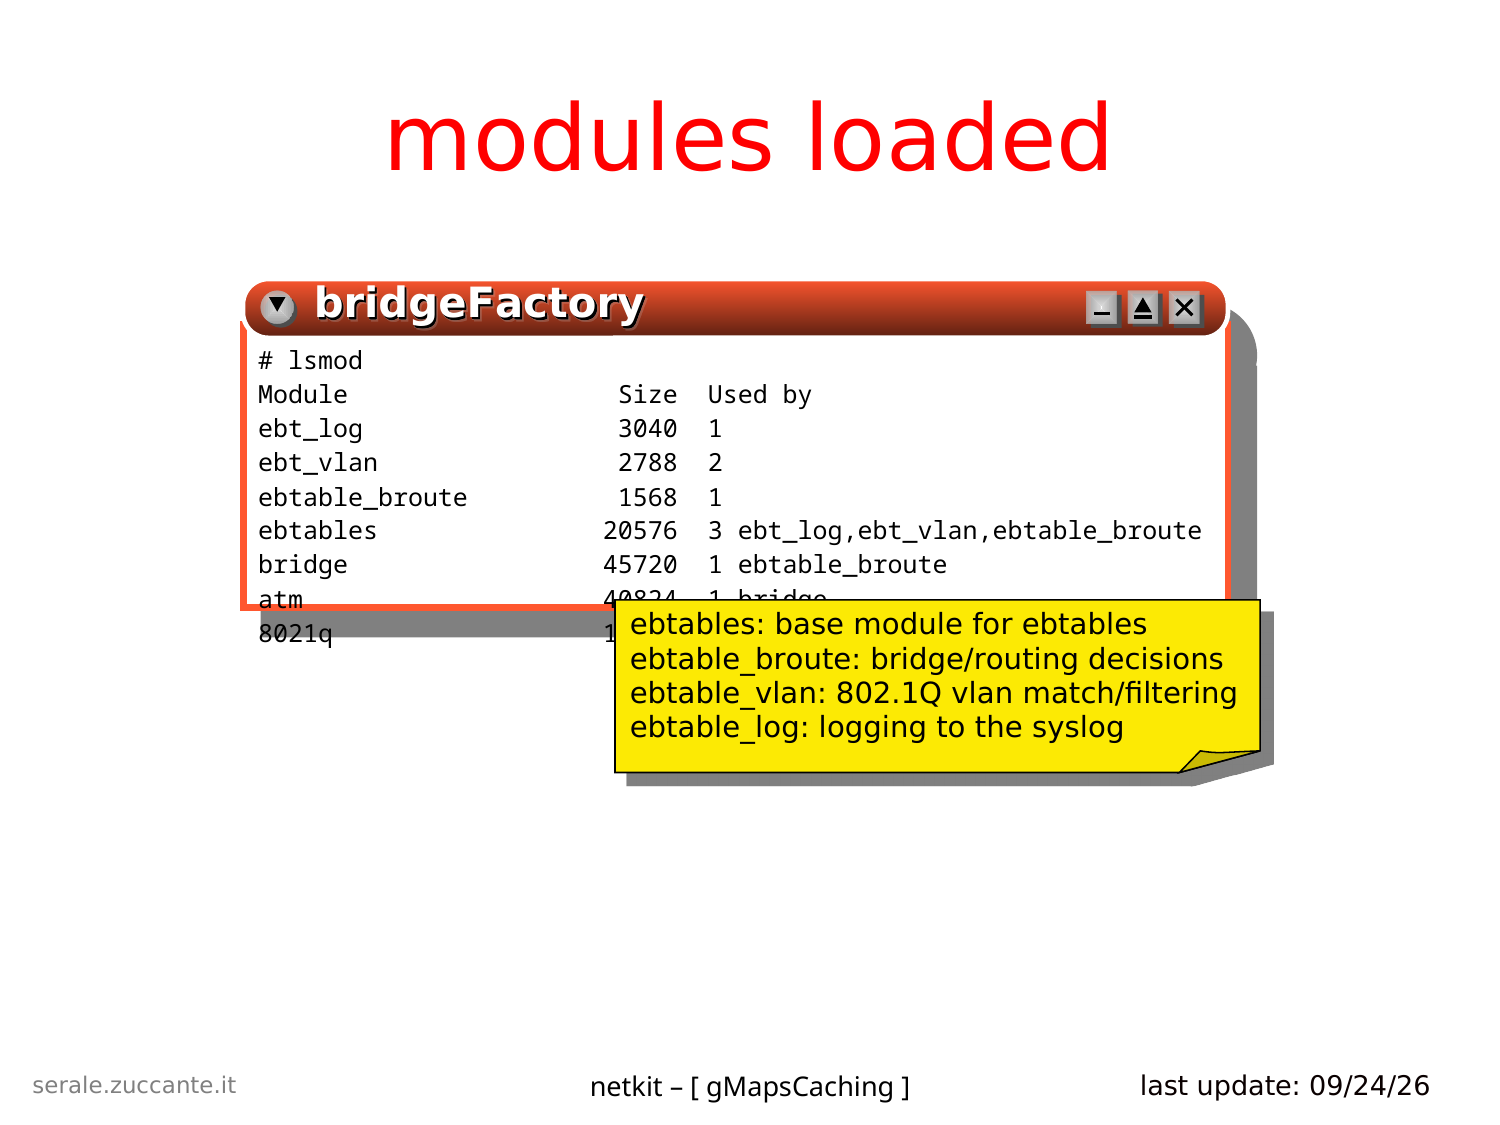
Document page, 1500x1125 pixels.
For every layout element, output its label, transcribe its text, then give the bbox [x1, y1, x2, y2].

text_box [279, 630, 284, 638]
text_box [242, 278, 313, 338]
text_box [260, 608, 615, 638]
title modules loaded [75, 28, 1426, 250]
text_box [277, 626, 282, 636]
text_box [1051, 278, 1258, 599]
text_box bridgeFactory [313, 278, 1051, 338]
text_box ebtables: base module for ebtables ebtable_broute: bridge/routing decisions ebtable_vlan: 802.1Q vlan match/filtering ebtable_log: logging to the syslog [615, 599, 1261, 773]
text_box [322, 630, 329, 638]
text_box # lsmod Module Size Used by ebt_log 3040 1 ebt_vlan 2788 2 ebtable_broute 1568 1 ebtables 20576 3 ebt_log,ebt_vlan,ebtable_broute bridge 45720 1 ebtable_broute atm 40824 1 bridge 8021q 17544 0 [243, 323, 1228, 608]
